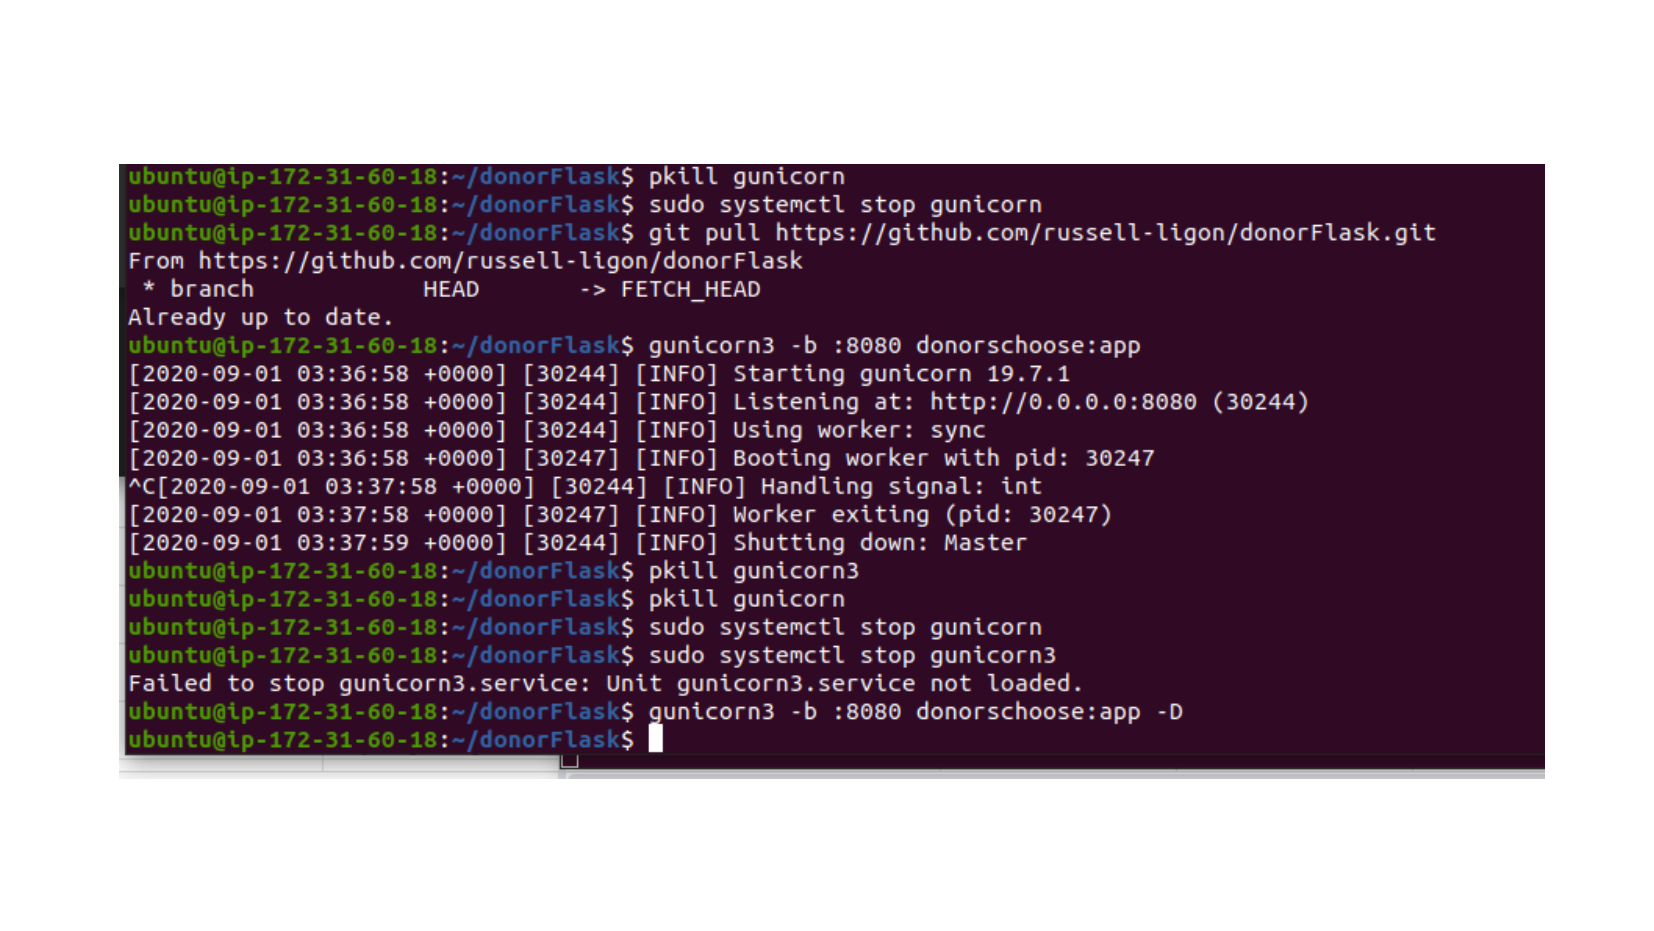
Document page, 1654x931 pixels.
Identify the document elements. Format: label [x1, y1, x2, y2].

picture [119, 164, 1545, 779]
